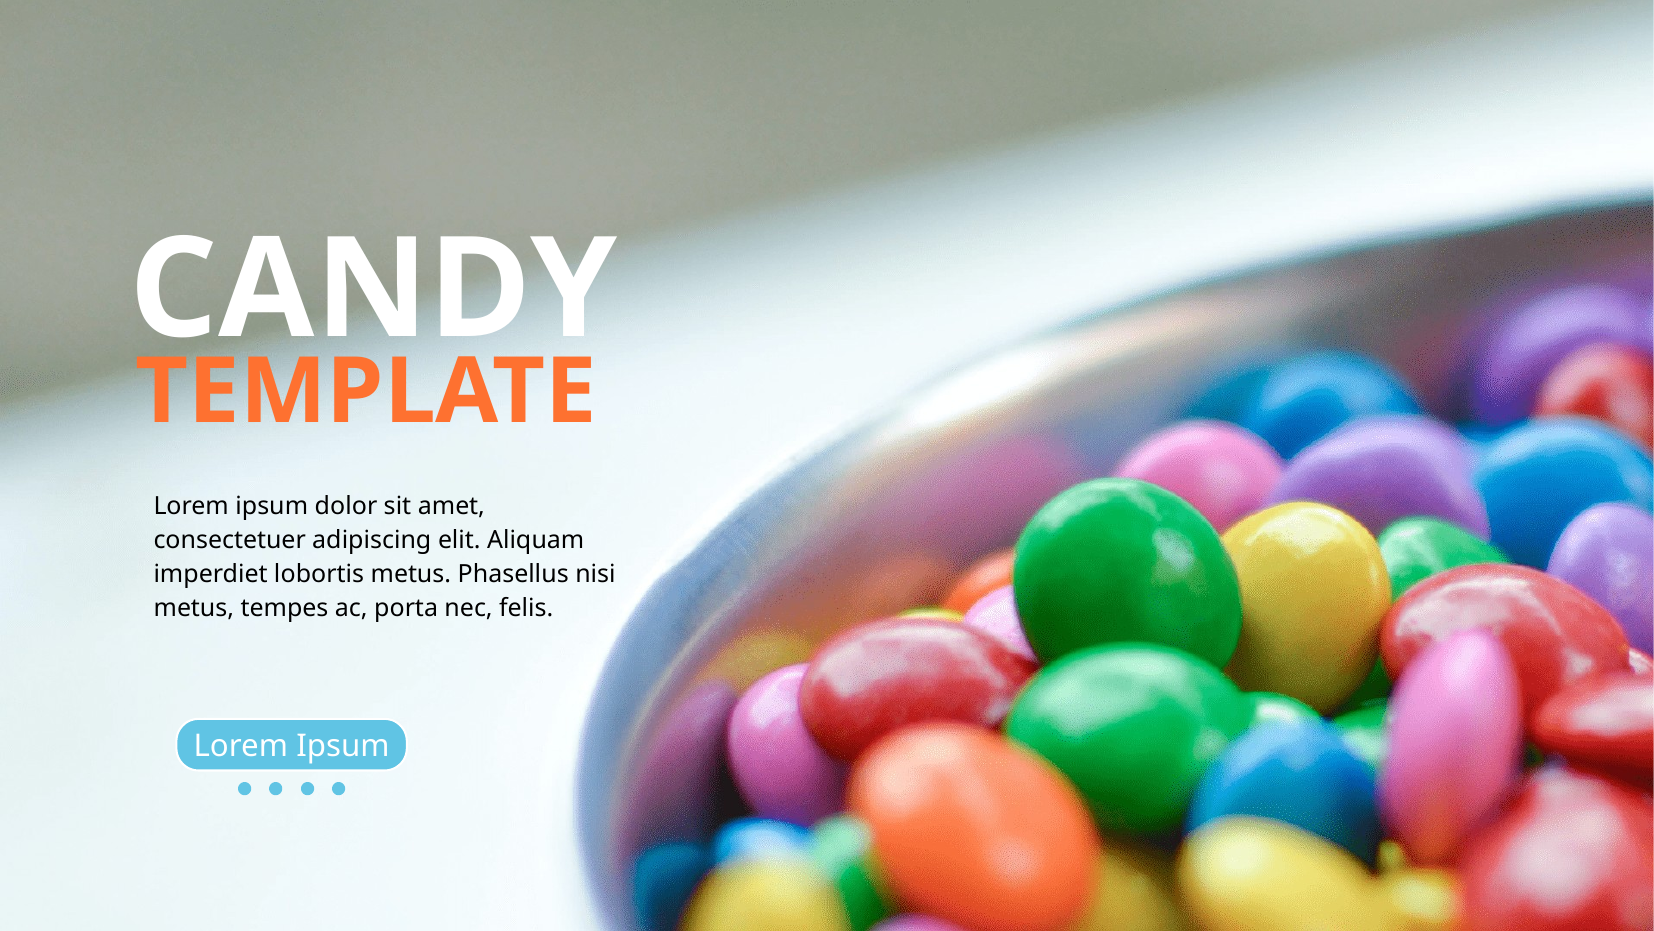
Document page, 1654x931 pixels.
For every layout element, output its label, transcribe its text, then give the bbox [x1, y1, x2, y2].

title Lorem ipsum dolor sit amet, consectetuer adipiscing elit. Aliquam imperdiet lobortis metus. Phasellus nisi metus, tempes ac, porta nec, felis. [153, 451, 640, 627]
text_box [269, 782, 283, 796]
title CANDY [129, 187, 686, 378]
text_box [332, 782, 346, 796]
picture [0, 0, 1654, 931]
text_box [238, 782, 252, 796]
text_box Lorem Ipsum [178, 720, 405, 769]
title TEMPLATE [135, 324, 739, 451]
text_box [301, 782, 315, 796]
